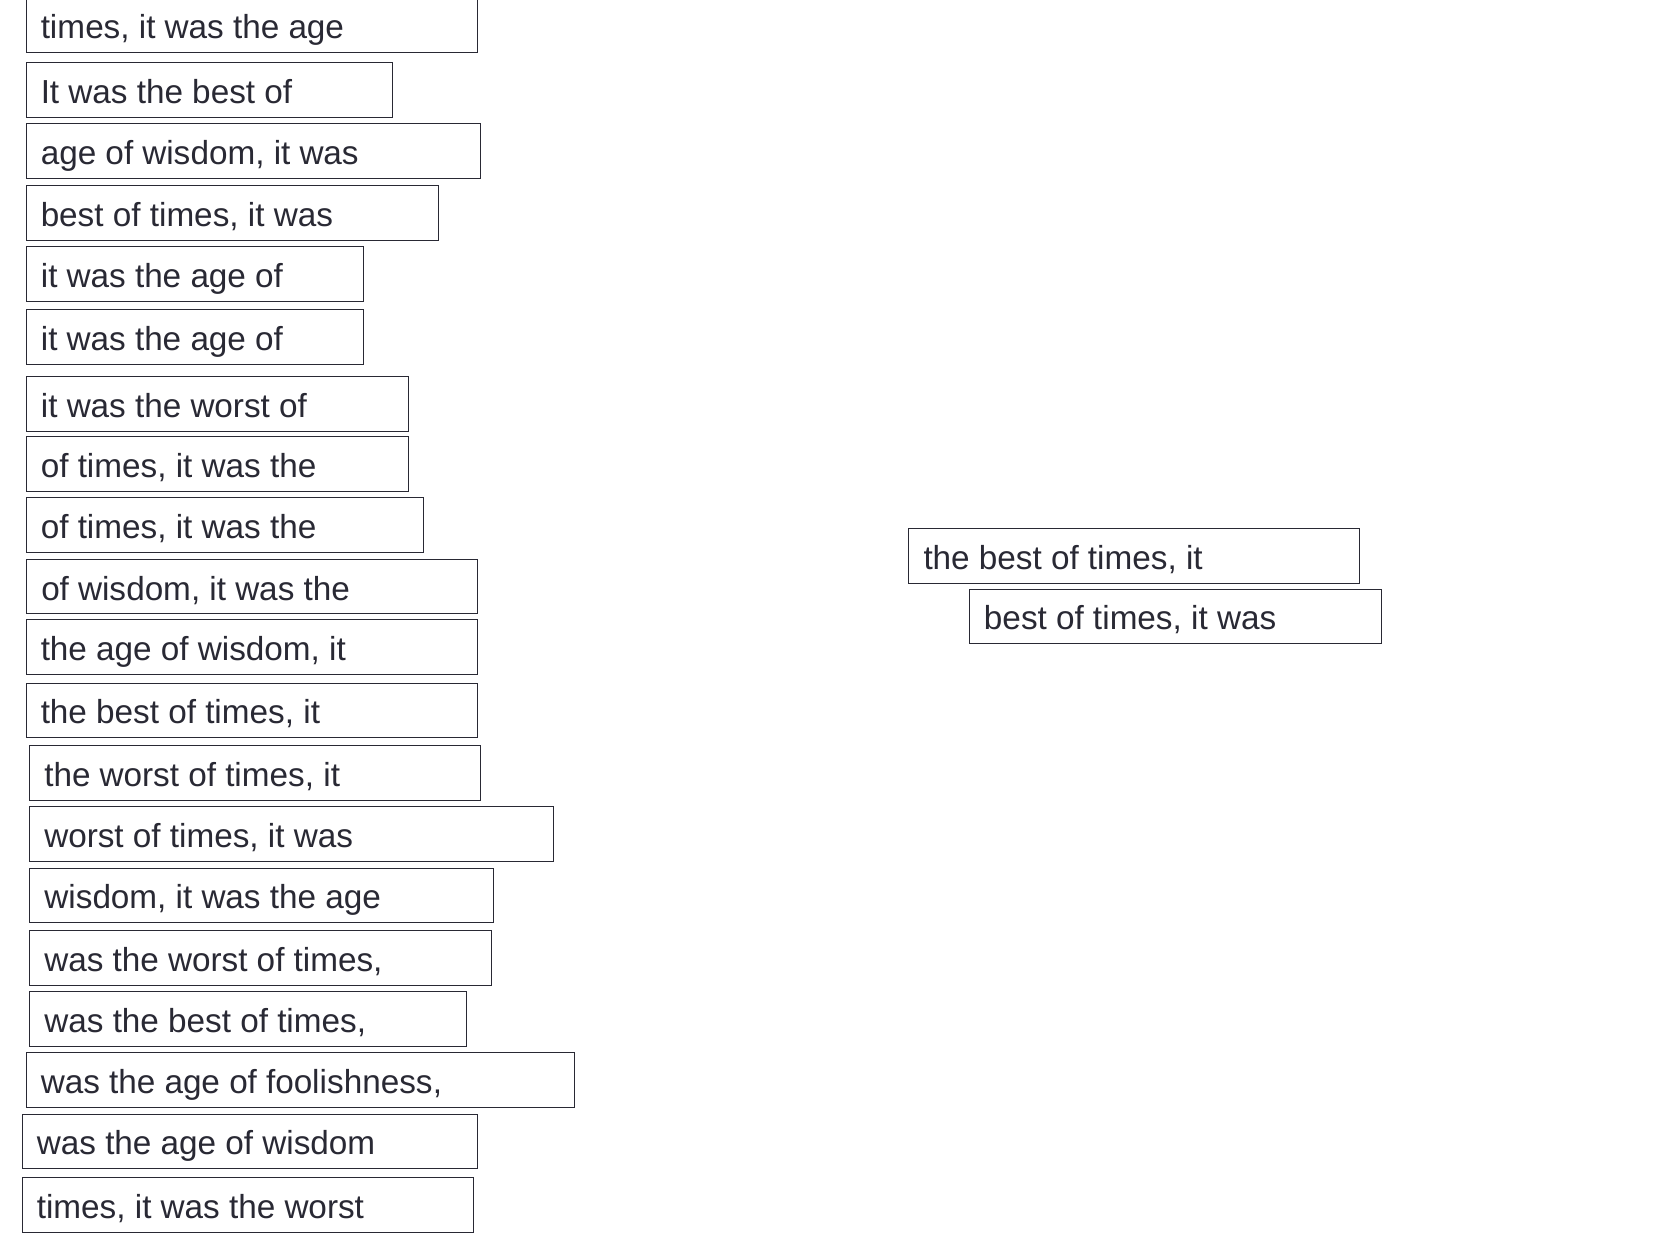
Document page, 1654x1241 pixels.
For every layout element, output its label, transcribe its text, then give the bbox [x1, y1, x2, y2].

text_box the best of times, it [908, 528, 1360, 584]
text_box it was the worst of [26, 376, 409, 432]
text_box of times, it was the [26, 436, 409, 492]
text_box was the age of wisdom [22, 1114, 478, 1169]
text_box of times, it was the [26, 497, 424, 553]
text_box It was the best of [26, 62, 393, 118]
text_box was the best of times, [29, 991, 467, 1047]
text_box the worst of times, it [29, 745, 481, 801]
text_box it was the age of [26, 246, 364, 302]
text_box was the age of foolishness, [26, 1052, 575, 1108]
text_box best of times, it was [969, 589, 1382, 644]
text_box the age of wisdom, it [26, 619, 478, 675]
text_box it was the age of [26, 309, 364, 365]
text_box times, it was the worst [22, 1177, 474, 1233]
text_box times, it was the age [26, 0, 478, 53]
text_box wisdom, it was the age [29, 868, 494, 923]
text_box was the worst of times, [29, 930, 492, 986]
text_box worst of times, it was [29, 806, 554, 862]
text_box best of times, it was [26, 185, 439, 241]
text_box of wisdom, it was the [26, 559, 478, 614]
text_box age of wisdom, it was [26, 123, 481, 179]
text_box the best of times, it [26, 683, 478, 738]
